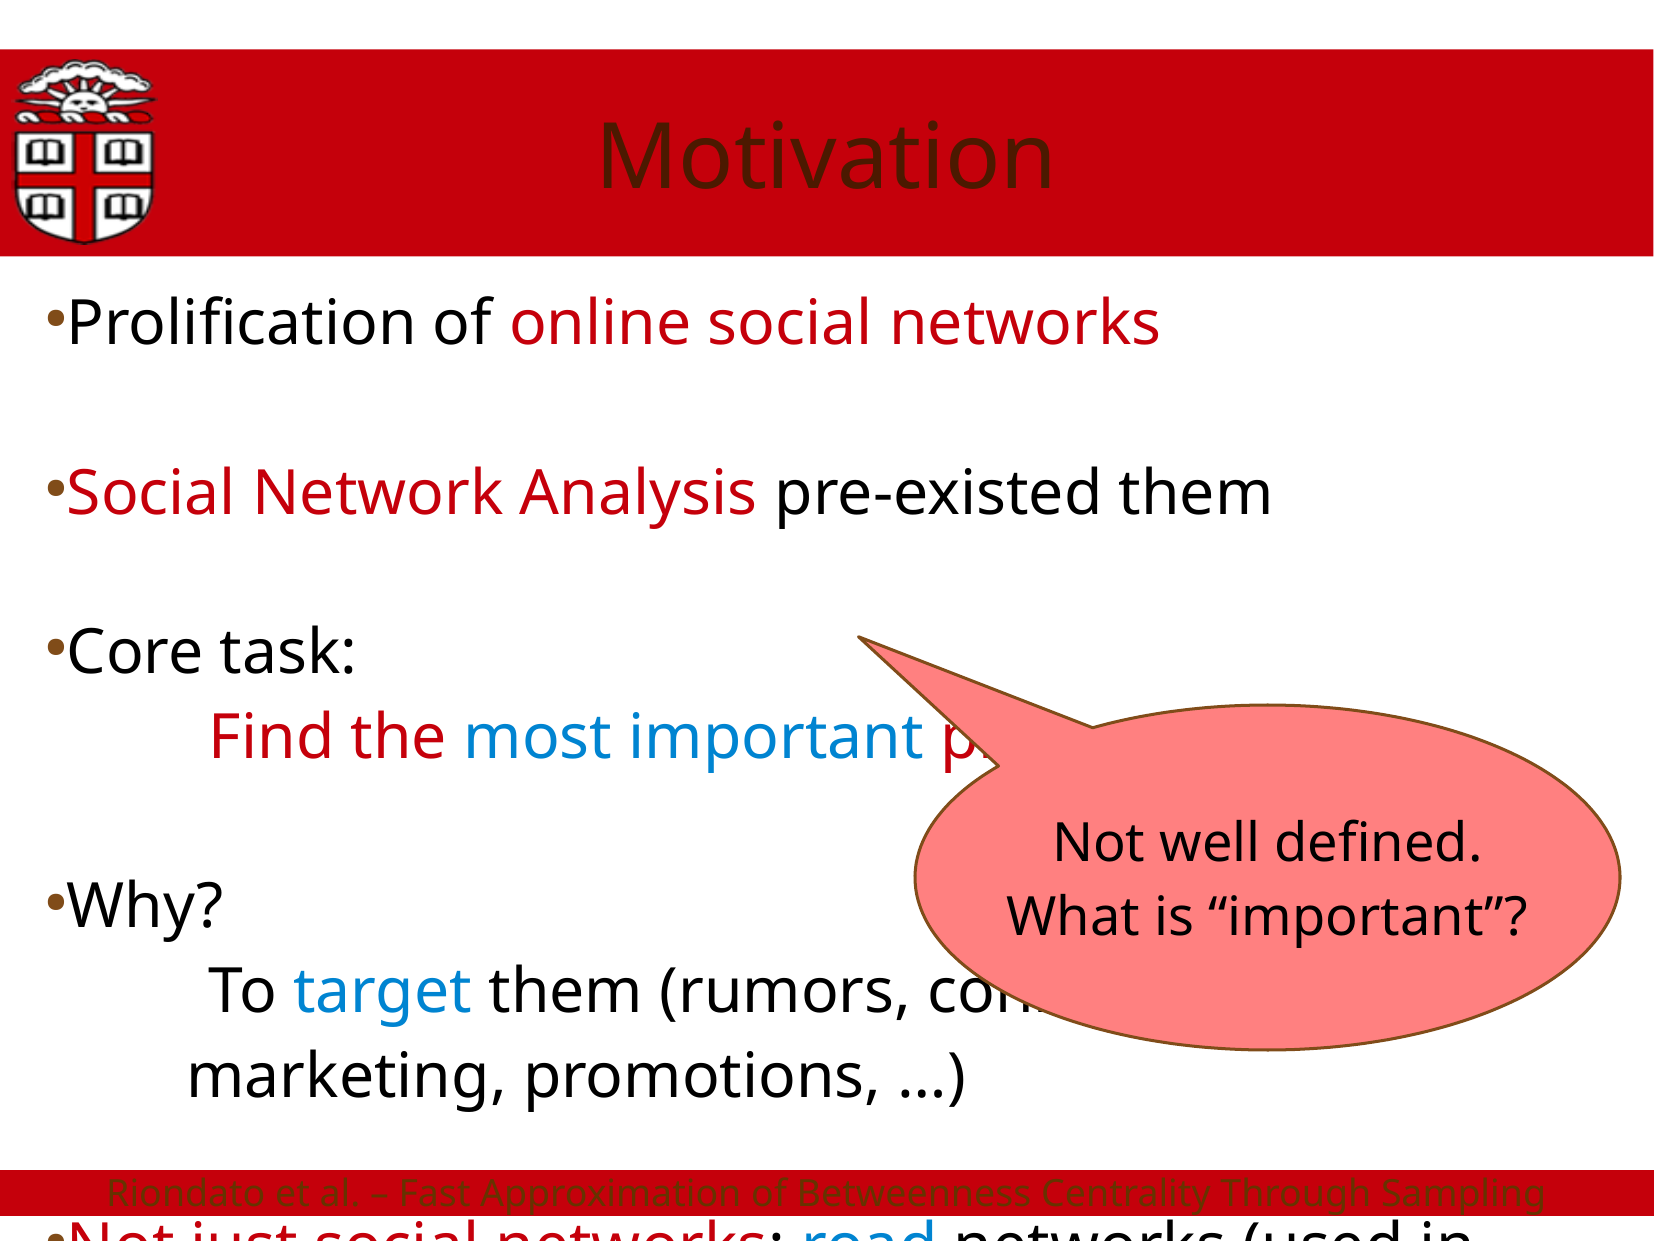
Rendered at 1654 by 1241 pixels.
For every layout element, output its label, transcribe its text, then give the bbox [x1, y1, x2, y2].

text_box Prolification of online social networks Social Network Analysis pre-existed them Core task: Find the most important players Why? To target them (rumors, connectivity, marketing, promotions, …) Not just social networks: road networks (used in GPS navs), computer networks (Autonomous Systems), protein networks [30, 270, 1621, 1170]
title Motivation [0, 49, 1654, 257]
text_box Not well defined. What is “important”? [858, 636, 1621, 1051]
text_box Riondato et al. – Fast Approximation of Betweenness Centrality Through Sampling [0, 1170, 1654, 1216]
picture [11, 59, 158, 245]
